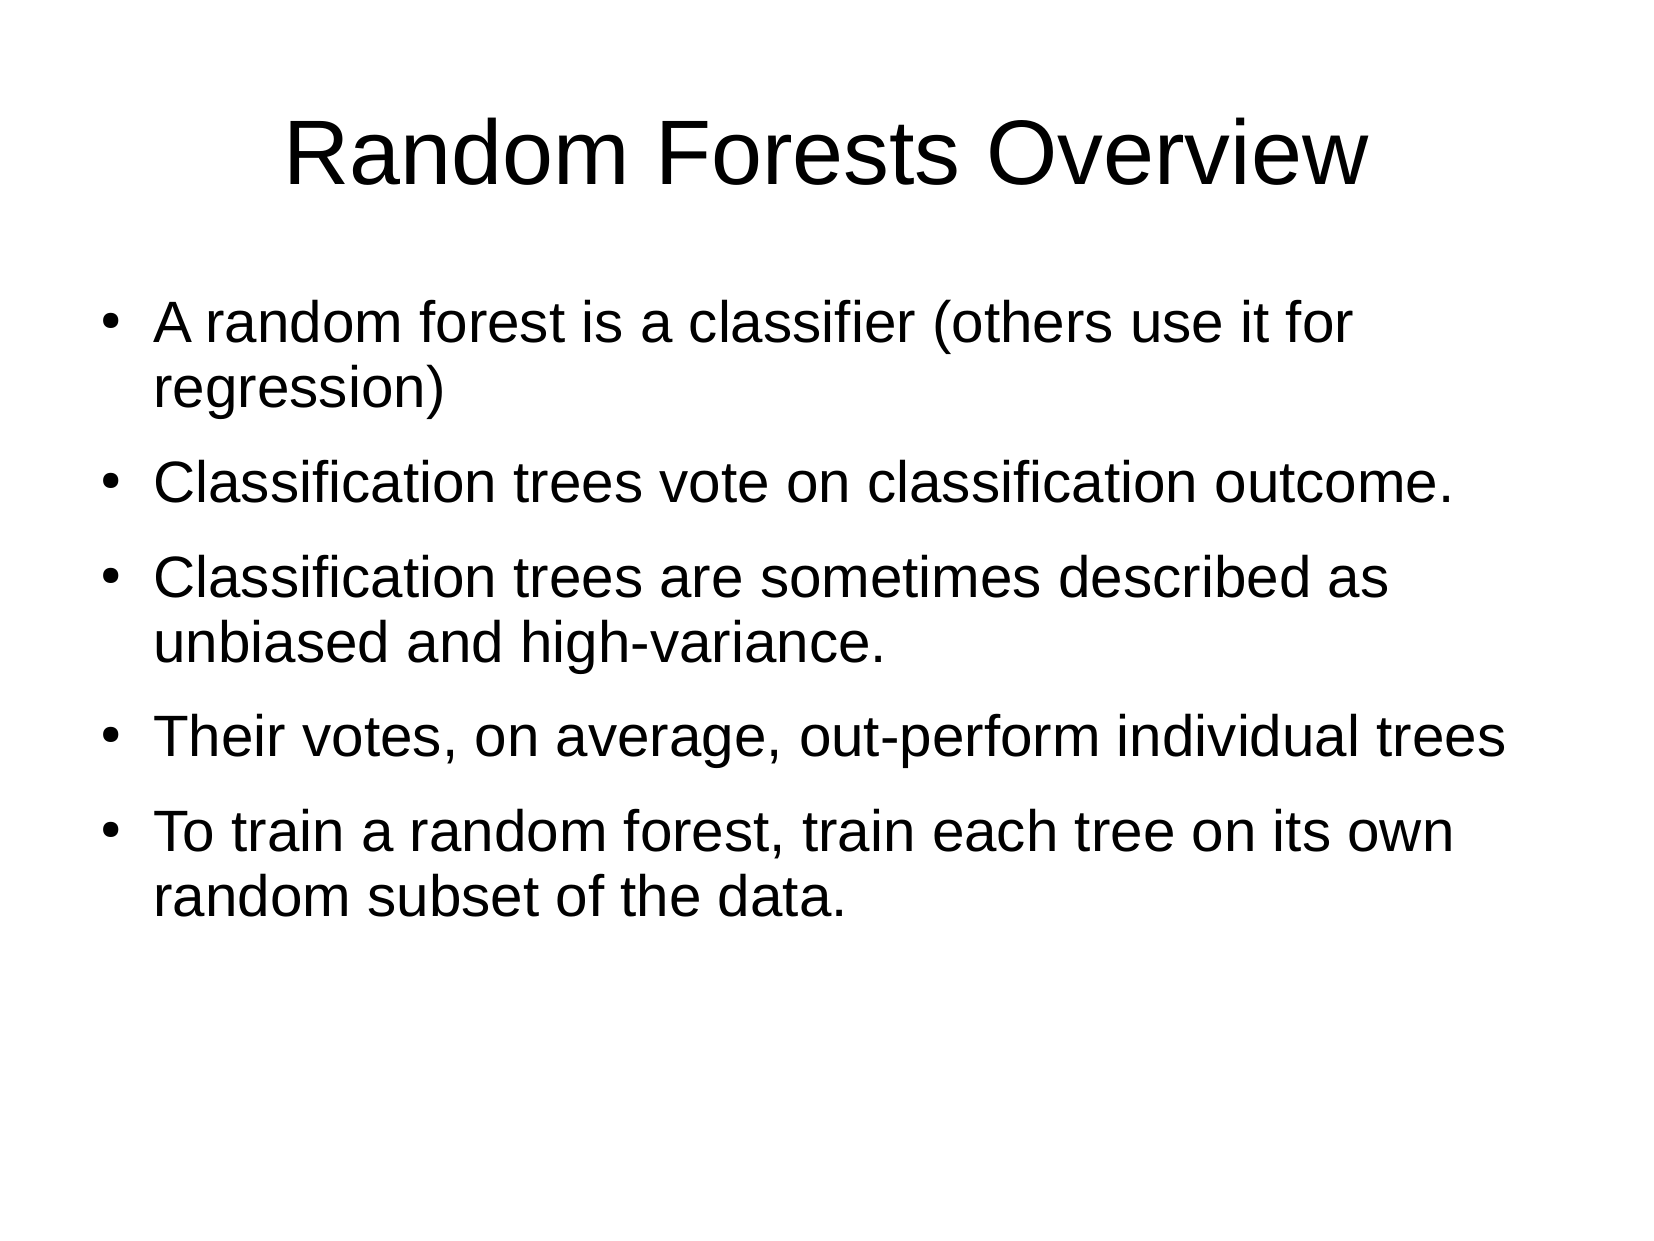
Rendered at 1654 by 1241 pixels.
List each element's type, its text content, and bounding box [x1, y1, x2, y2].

list A random forest is a classifier (others use it for regression) Classification trees vote on classification outcome. Classification trees are sometimes described as unbiased and high-variance. Their votes, on average, out-perform individual trees To train a random forest, train each tree on its own random subset of the data. [82, 290, 1538, 1010]
title Random Forests Overview [82, 49, 1571, 257]
